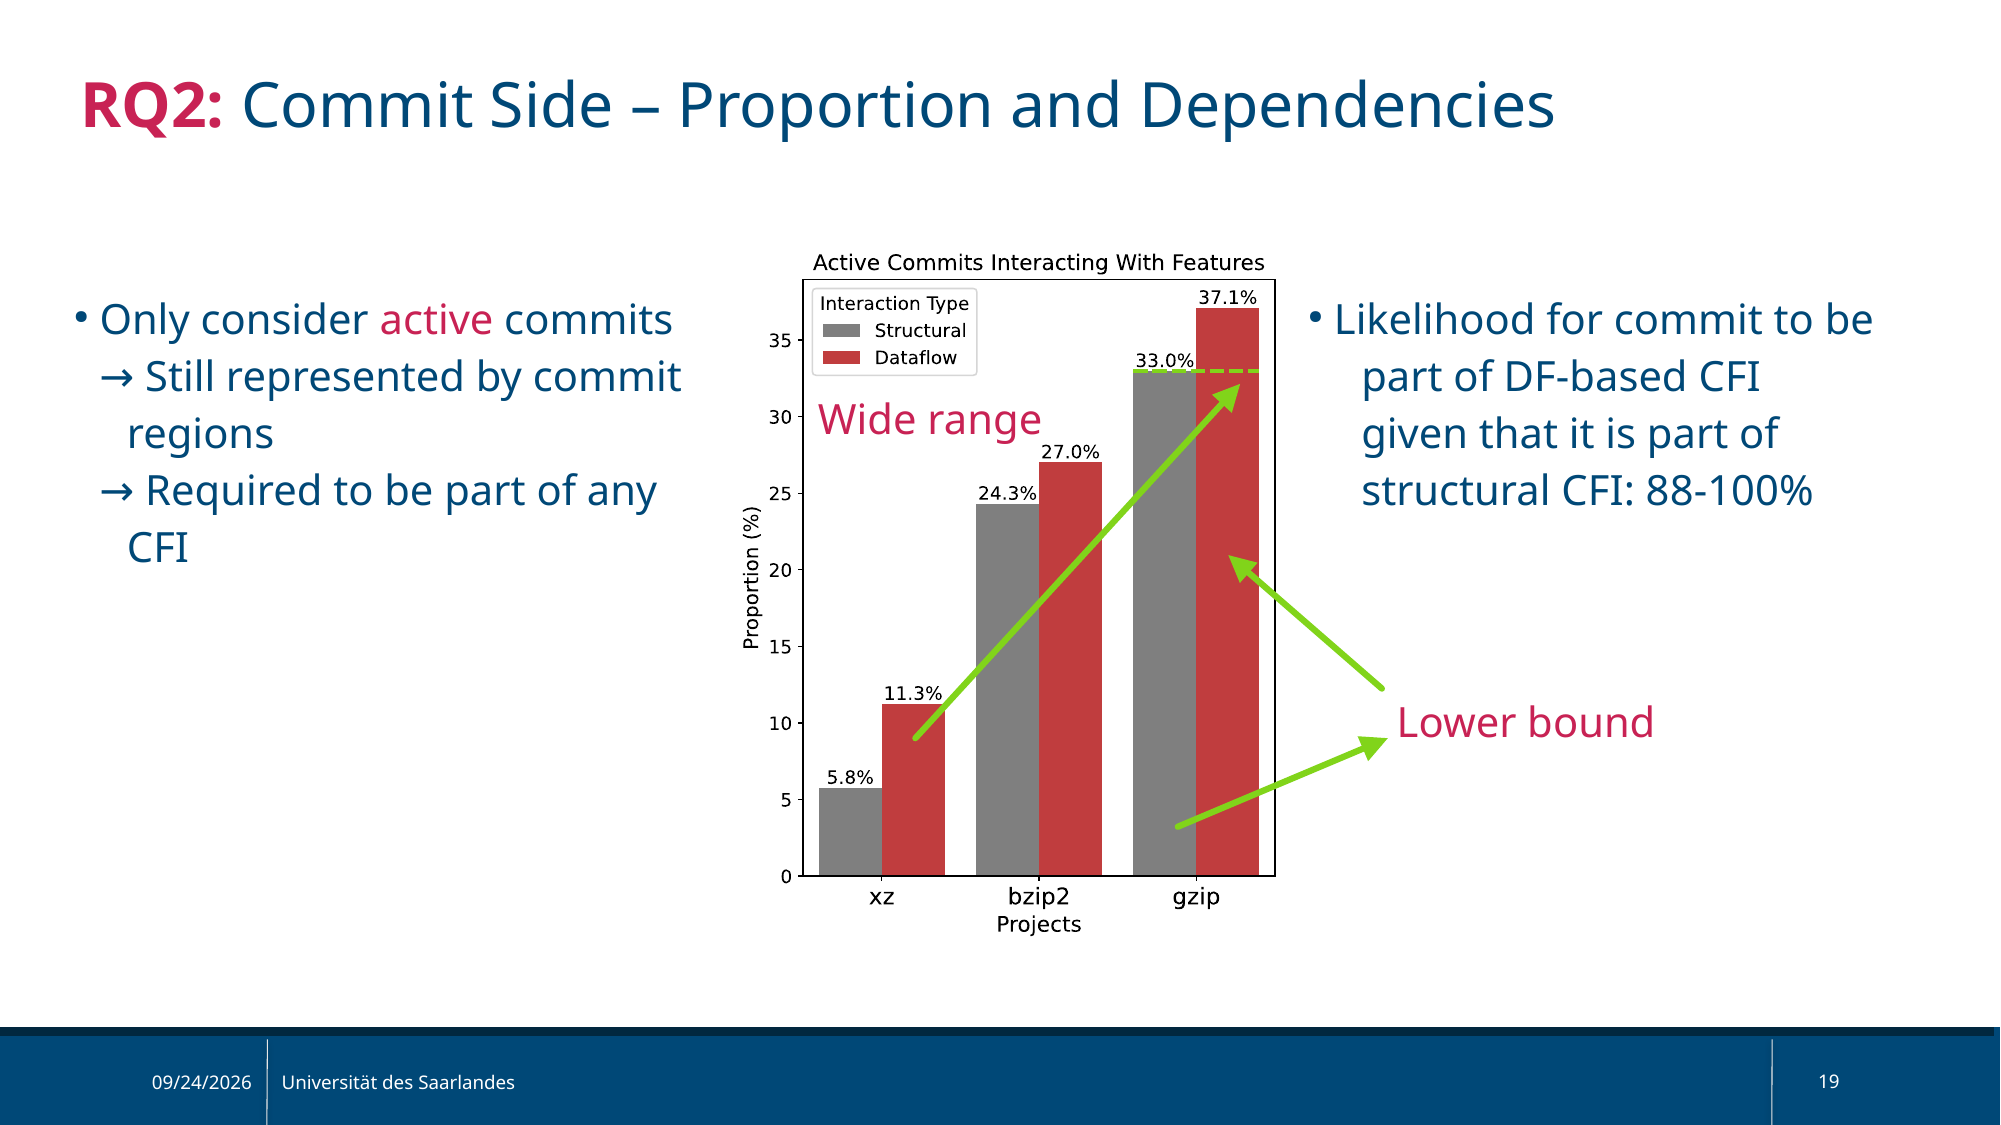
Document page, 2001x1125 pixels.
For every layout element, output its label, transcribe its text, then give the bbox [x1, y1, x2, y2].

text_box Universität des Saarlandes [266, 1052, 1741, 1113]
picture [731, 224, 1293, 948]
text_box Likelihood for commit to be part of DF-based CFI given that it is part of structural CFI: 88-100% [1293, 282, 1890, 502]
text_box 01/19/2024 [65, 1053, 266, 1113]
text_box <number> [1803, 1052, 2000, 1113]
list RQ2: Commit Side – Proportion and Dependencies [65, 57, 1801, 170]
text_box Lower bound [1381, 685, 1713, 798]
text_box Wide range [803, 382, 1134, 495]
text_box Only consider active commits → Still represented by commit regions → Required to be part of any CFI [59, 282, 739, 589]
